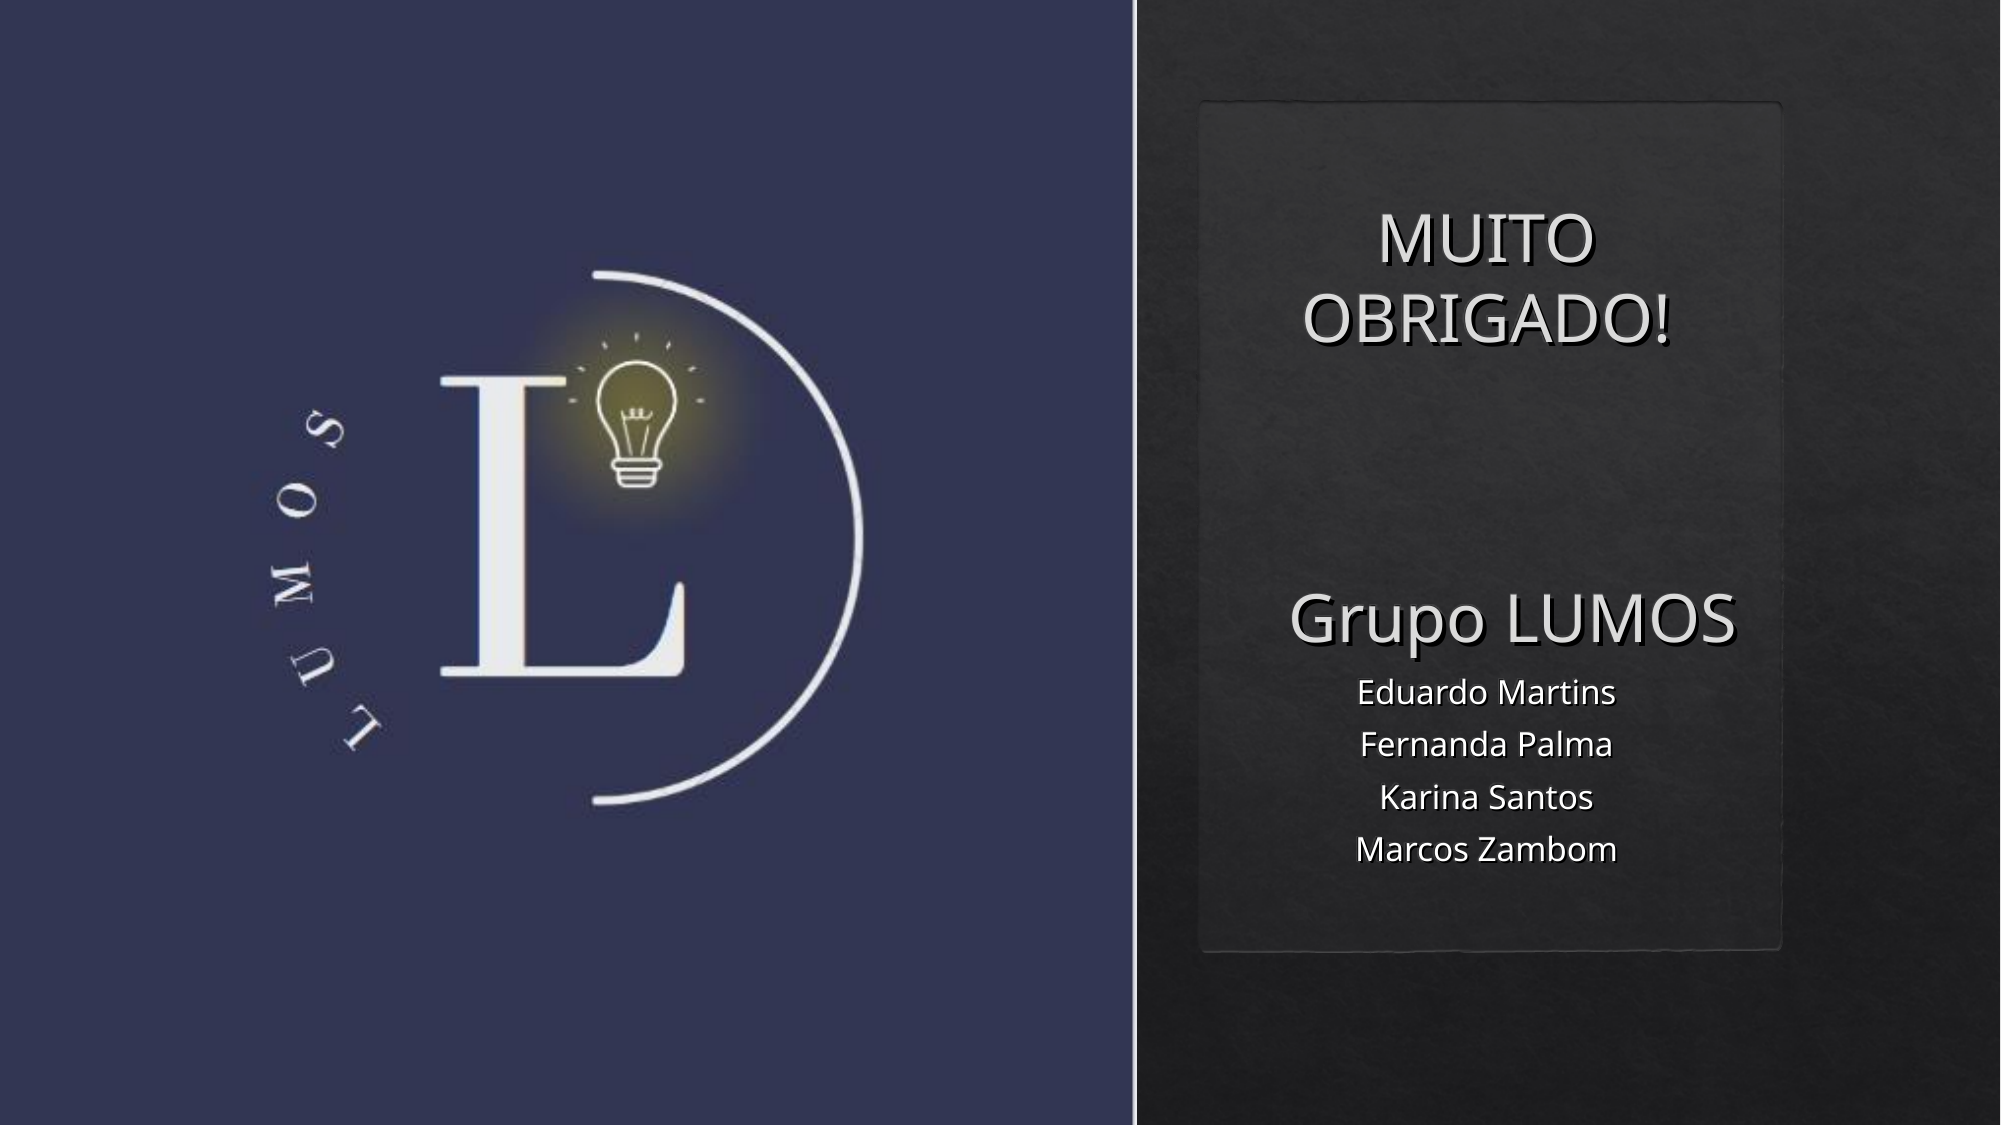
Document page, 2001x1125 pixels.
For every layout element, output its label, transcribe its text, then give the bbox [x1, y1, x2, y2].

picture [0, 0, 1137, 1125]
title Grupo LUMOS [1026, 363, 2000, 664]
text_box MUITO OBRIGADO! [999, 63, 1974, 364]
list Eduardo Martins Fernanda Palma Karina Santos Marcos Zambom [999, 663, 1974, 1125]
